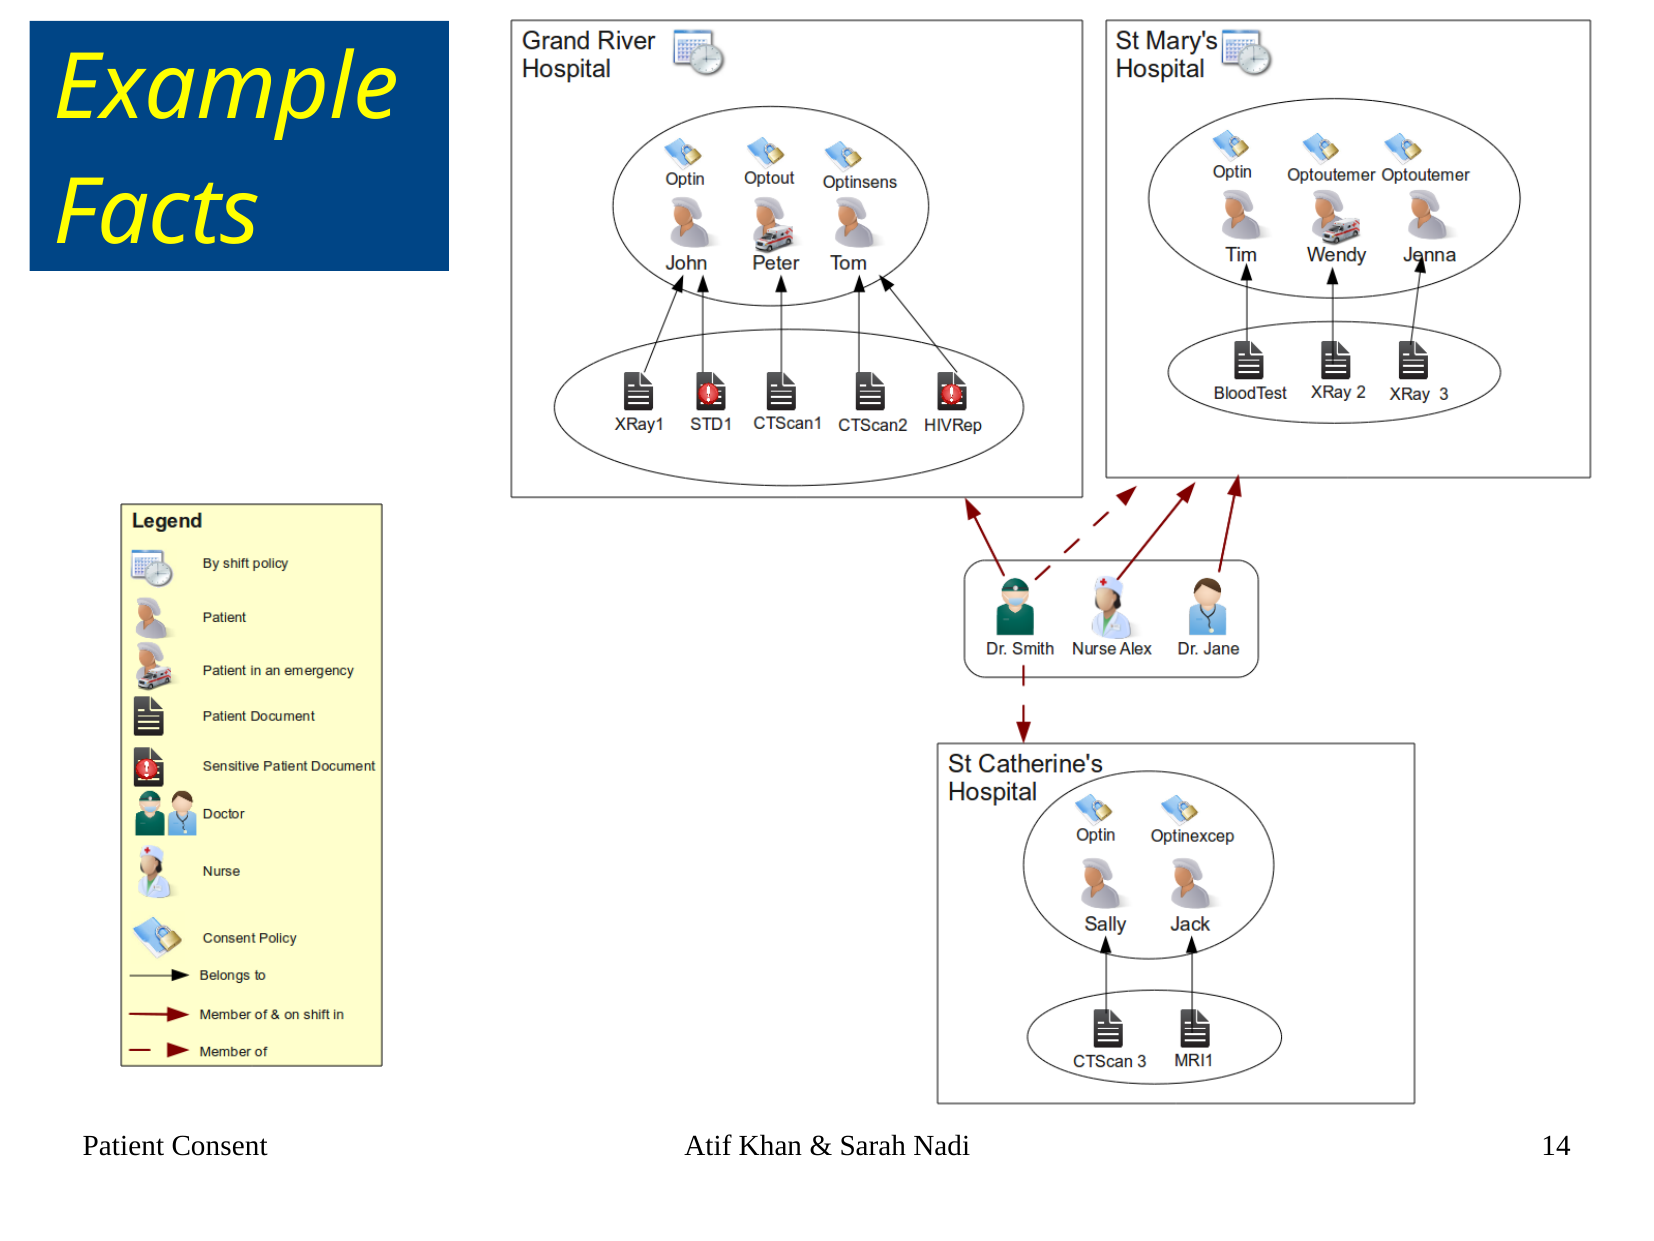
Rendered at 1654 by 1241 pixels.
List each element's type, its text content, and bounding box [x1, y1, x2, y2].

picture [501, 11, 1609, 1120]
title Example Facts [29, 24, 449, 268]
picture [118, 501, 384, 1068]
